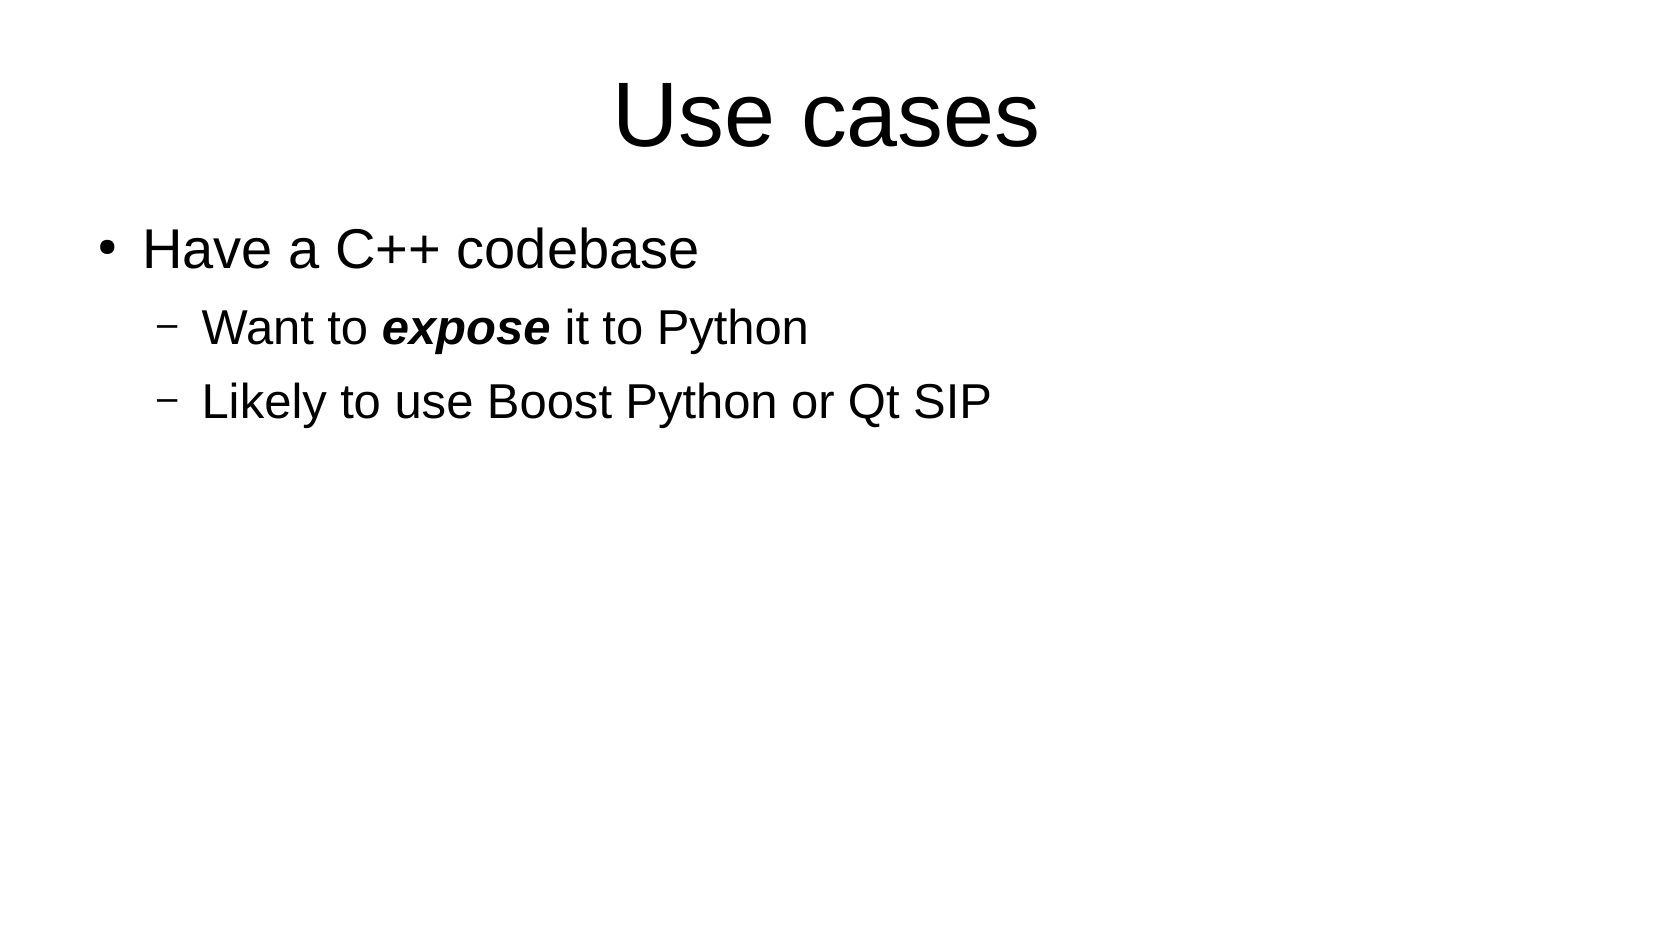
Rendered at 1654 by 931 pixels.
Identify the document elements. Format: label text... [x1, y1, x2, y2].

list Have a C++ codebase Want to expose it to Python Likely to use Boost Python or Qt SIP Have a Python codebase Want to make it faster by using C++ Likely to use Boost Python, or Python C interface [82, 217, 1571, 758]
title Use cases [82, 37, 1571, 193]
